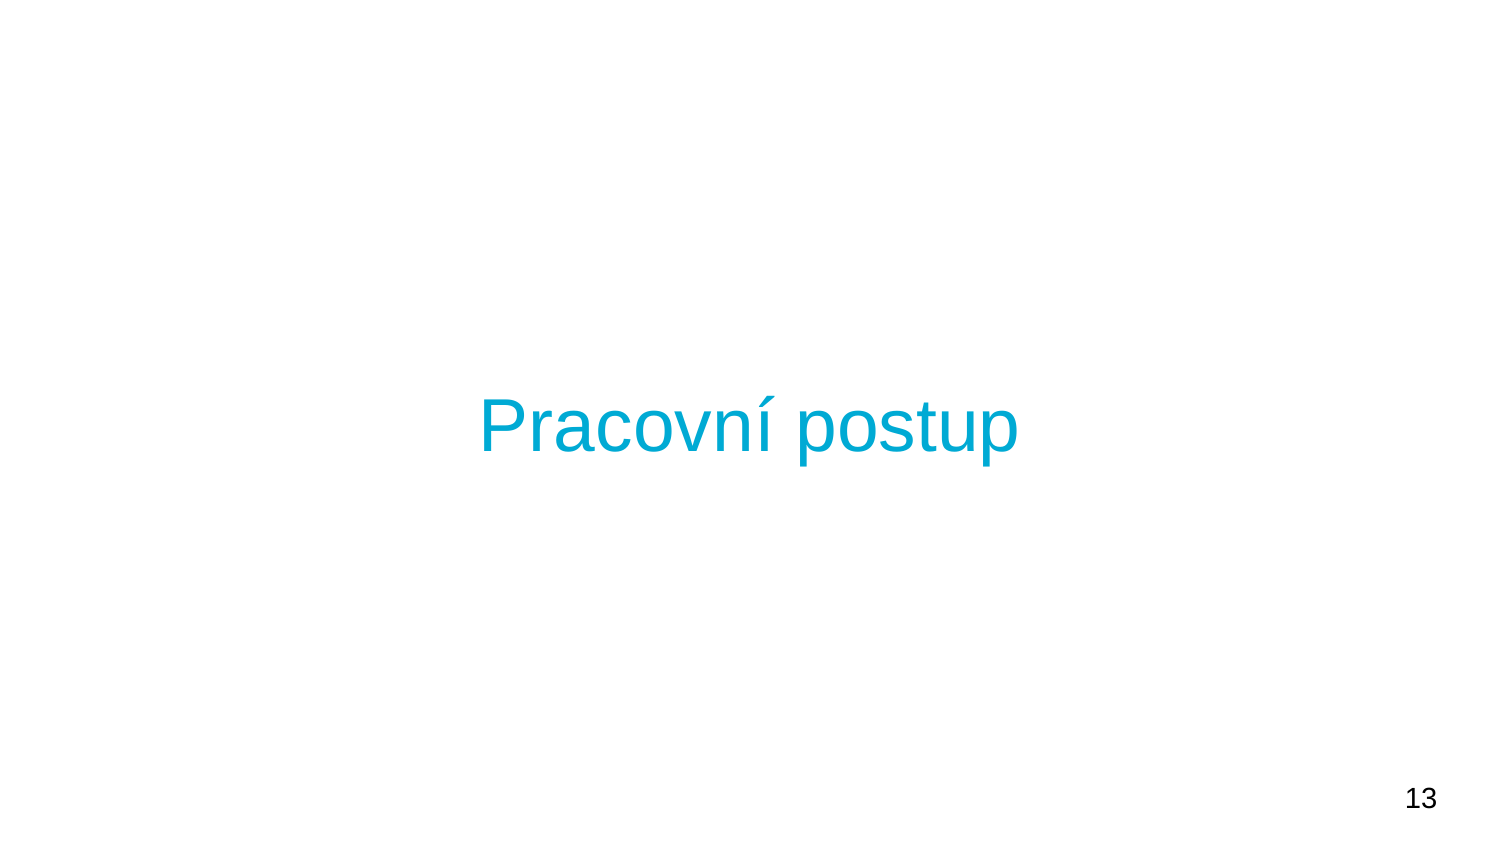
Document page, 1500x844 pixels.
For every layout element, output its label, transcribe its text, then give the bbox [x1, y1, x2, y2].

title Pracovní postup [51, 352, 1449, 491]
slide_number <číslo> [1389, 764, 1480, 830]
